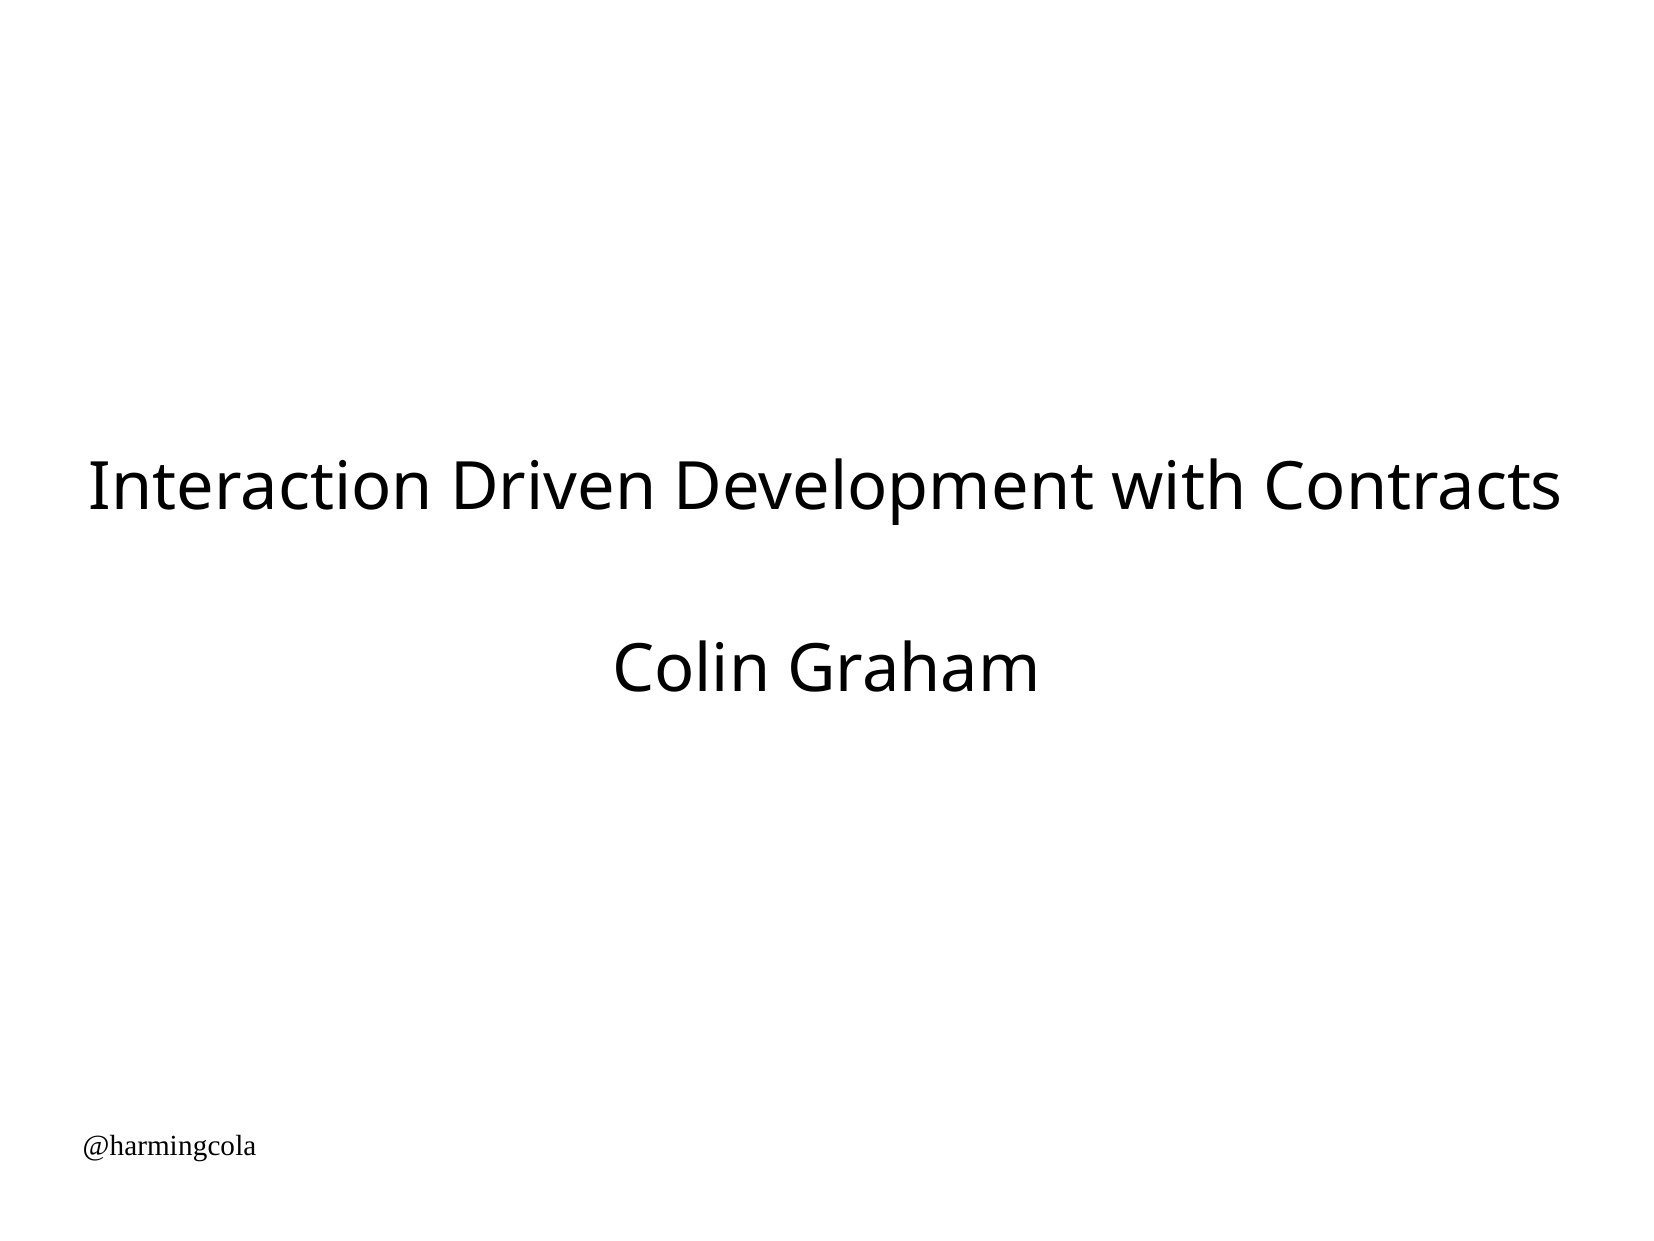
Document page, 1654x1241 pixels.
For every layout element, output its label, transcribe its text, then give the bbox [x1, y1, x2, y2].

subtitle Interaction Driven Development with Contracts Colin Graham [82, 165, 1571, 984]
